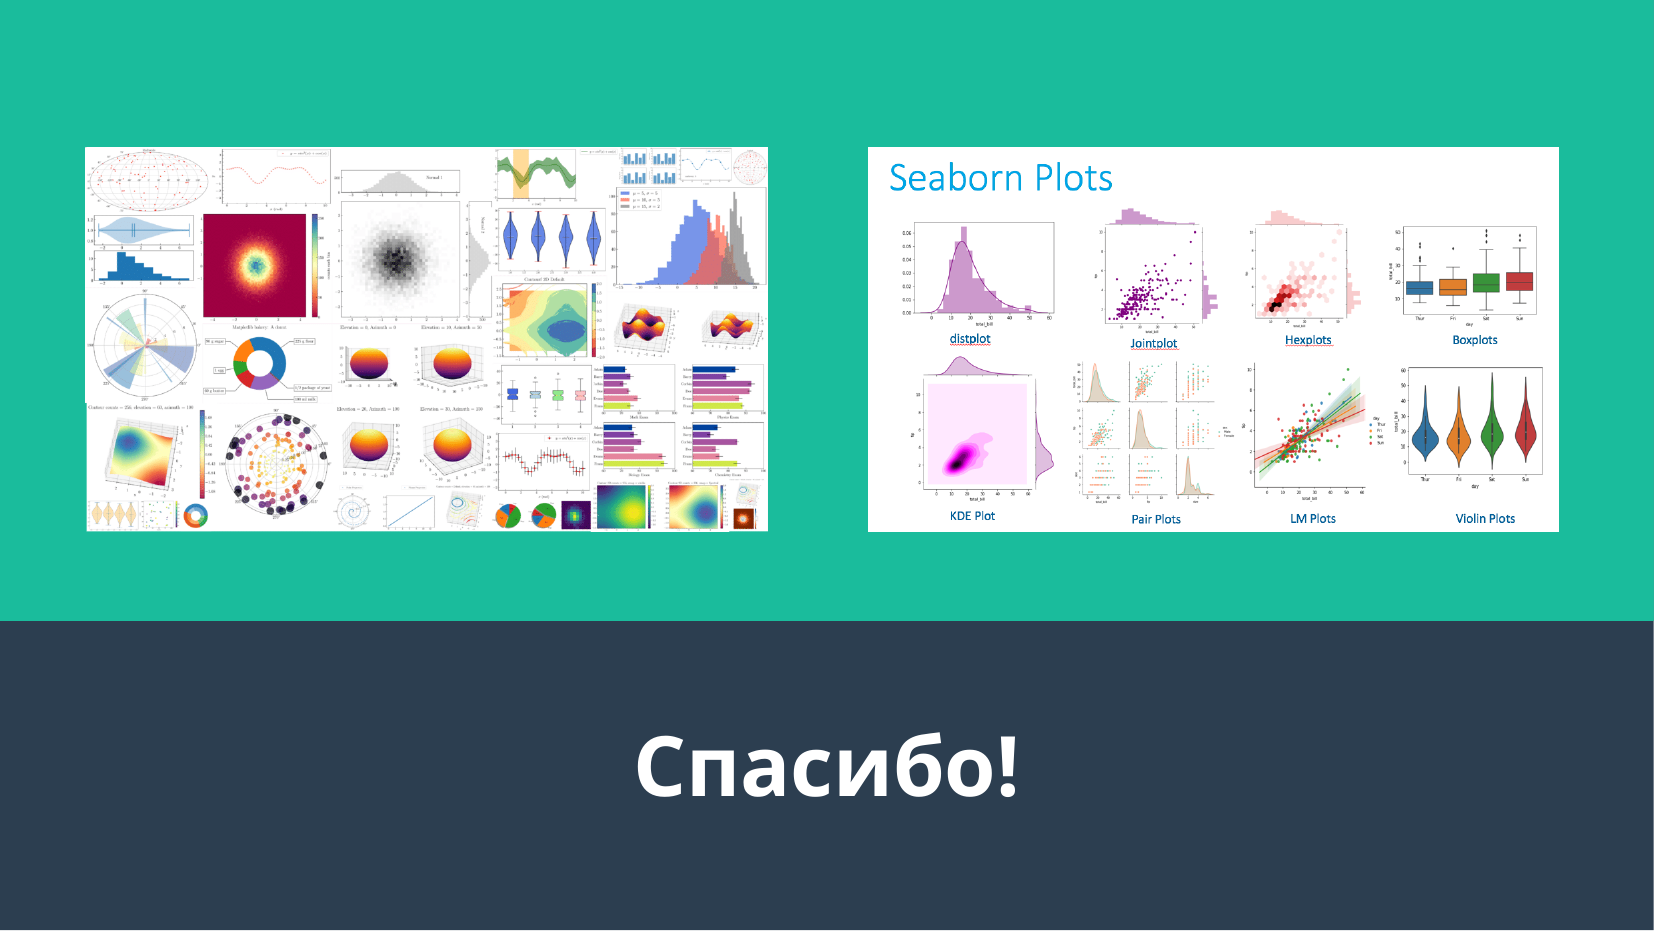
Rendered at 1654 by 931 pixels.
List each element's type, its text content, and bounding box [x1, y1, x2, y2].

picture [85, 147, 768, 532]
subtitle Спасибо! [59, 638, 1595, 890]
picture [868, 147, 1559, 532]
